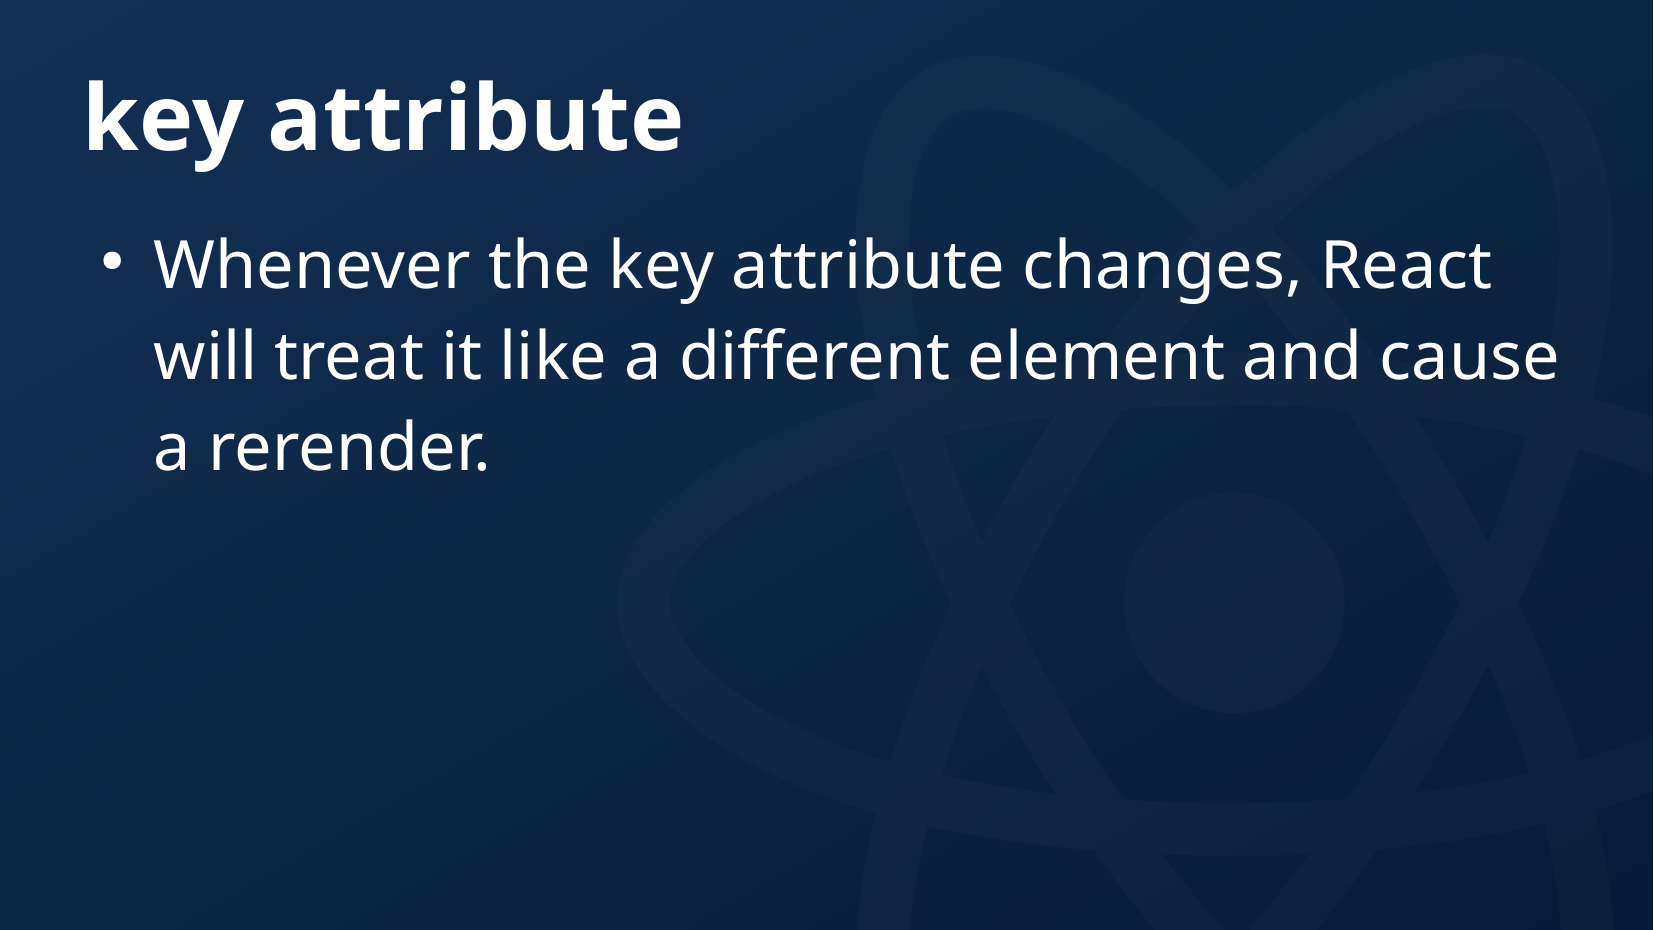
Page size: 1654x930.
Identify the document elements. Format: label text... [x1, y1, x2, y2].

list Whenever the key attribute changes, React will treat it like a different element and cause a rerender. [82, 217, 1571, 757]
title key attribute [82, 37, 1571, 193]
